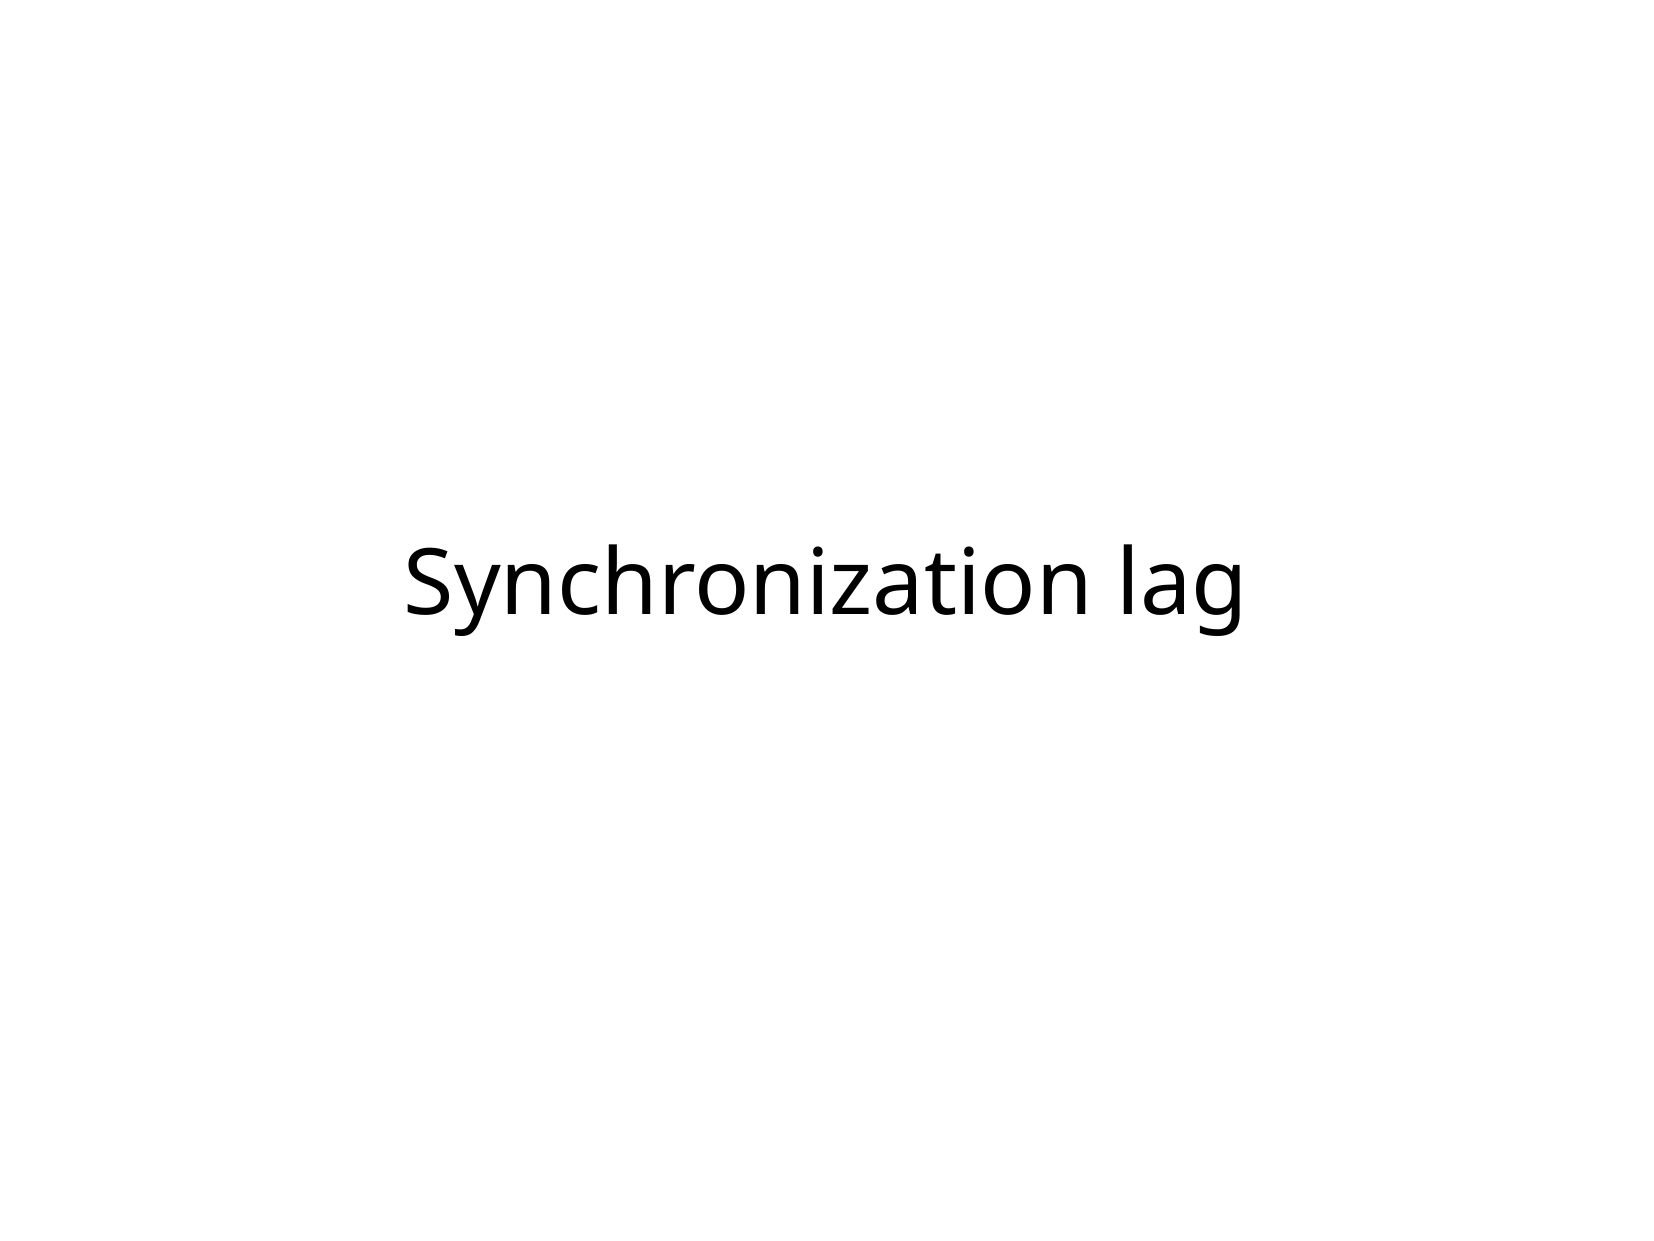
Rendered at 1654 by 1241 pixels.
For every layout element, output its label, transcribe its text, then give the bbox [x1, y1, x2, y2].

subtitle Synchronization lag [82, 56, 1571, 1102]
